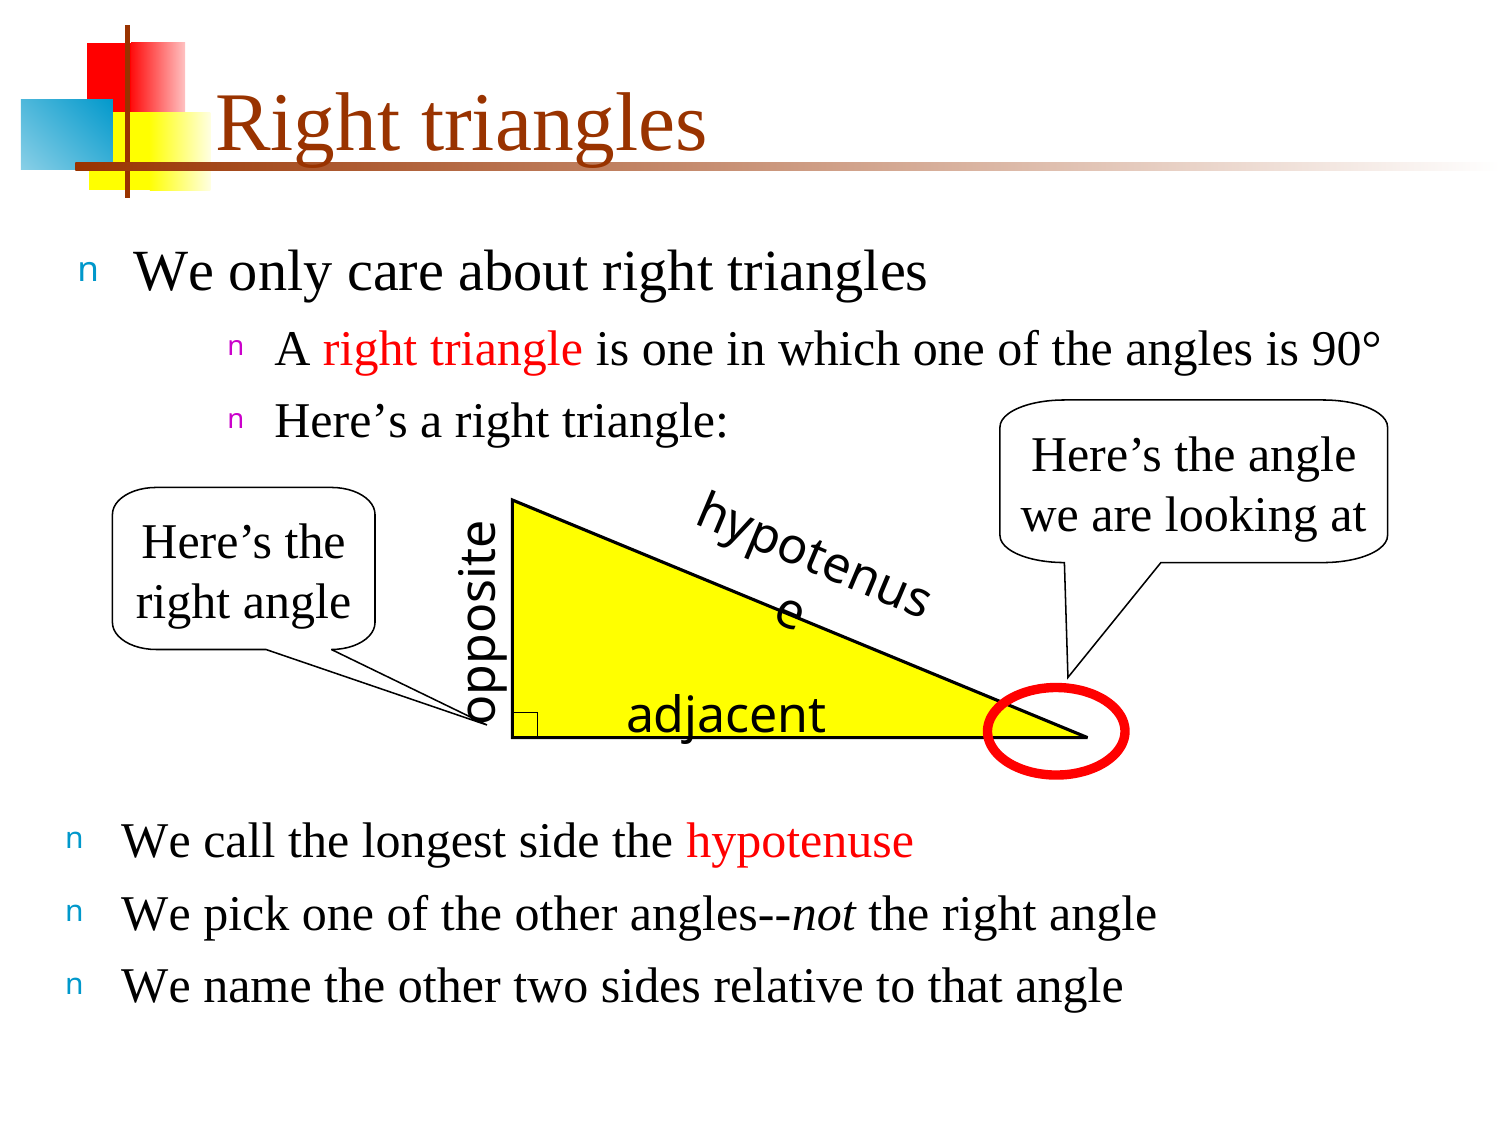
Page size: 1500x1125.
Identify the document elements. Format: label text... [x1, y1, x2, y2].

list We call the longest side the hypotenuse We pick one of the other angles--not the right angle We name the other two sides relative to that angle [50, 800, 1457, 1069]
text_box Here’s the angle we are looking at [999, 399, 1388, 678]
title Right triangles [200, 37, 1479, 175]
text_box [513, 713, 537, 737]
text_box [993, 705, 1088, 738]
list We only care about right triangles A right triangle is one in which one of the angles is 90° Here’s a right triangle: [62, 224, 1426, 475]
text_box Here’s the right angle [112, 487, 437, 708]
text_box hypotenuse [653, 488, 956, 674]
text_box opposite [437, 512, 513, 734]
text_box adjacent [612, 675, 841, 751]
text_box [512, 500, 998, 738]
